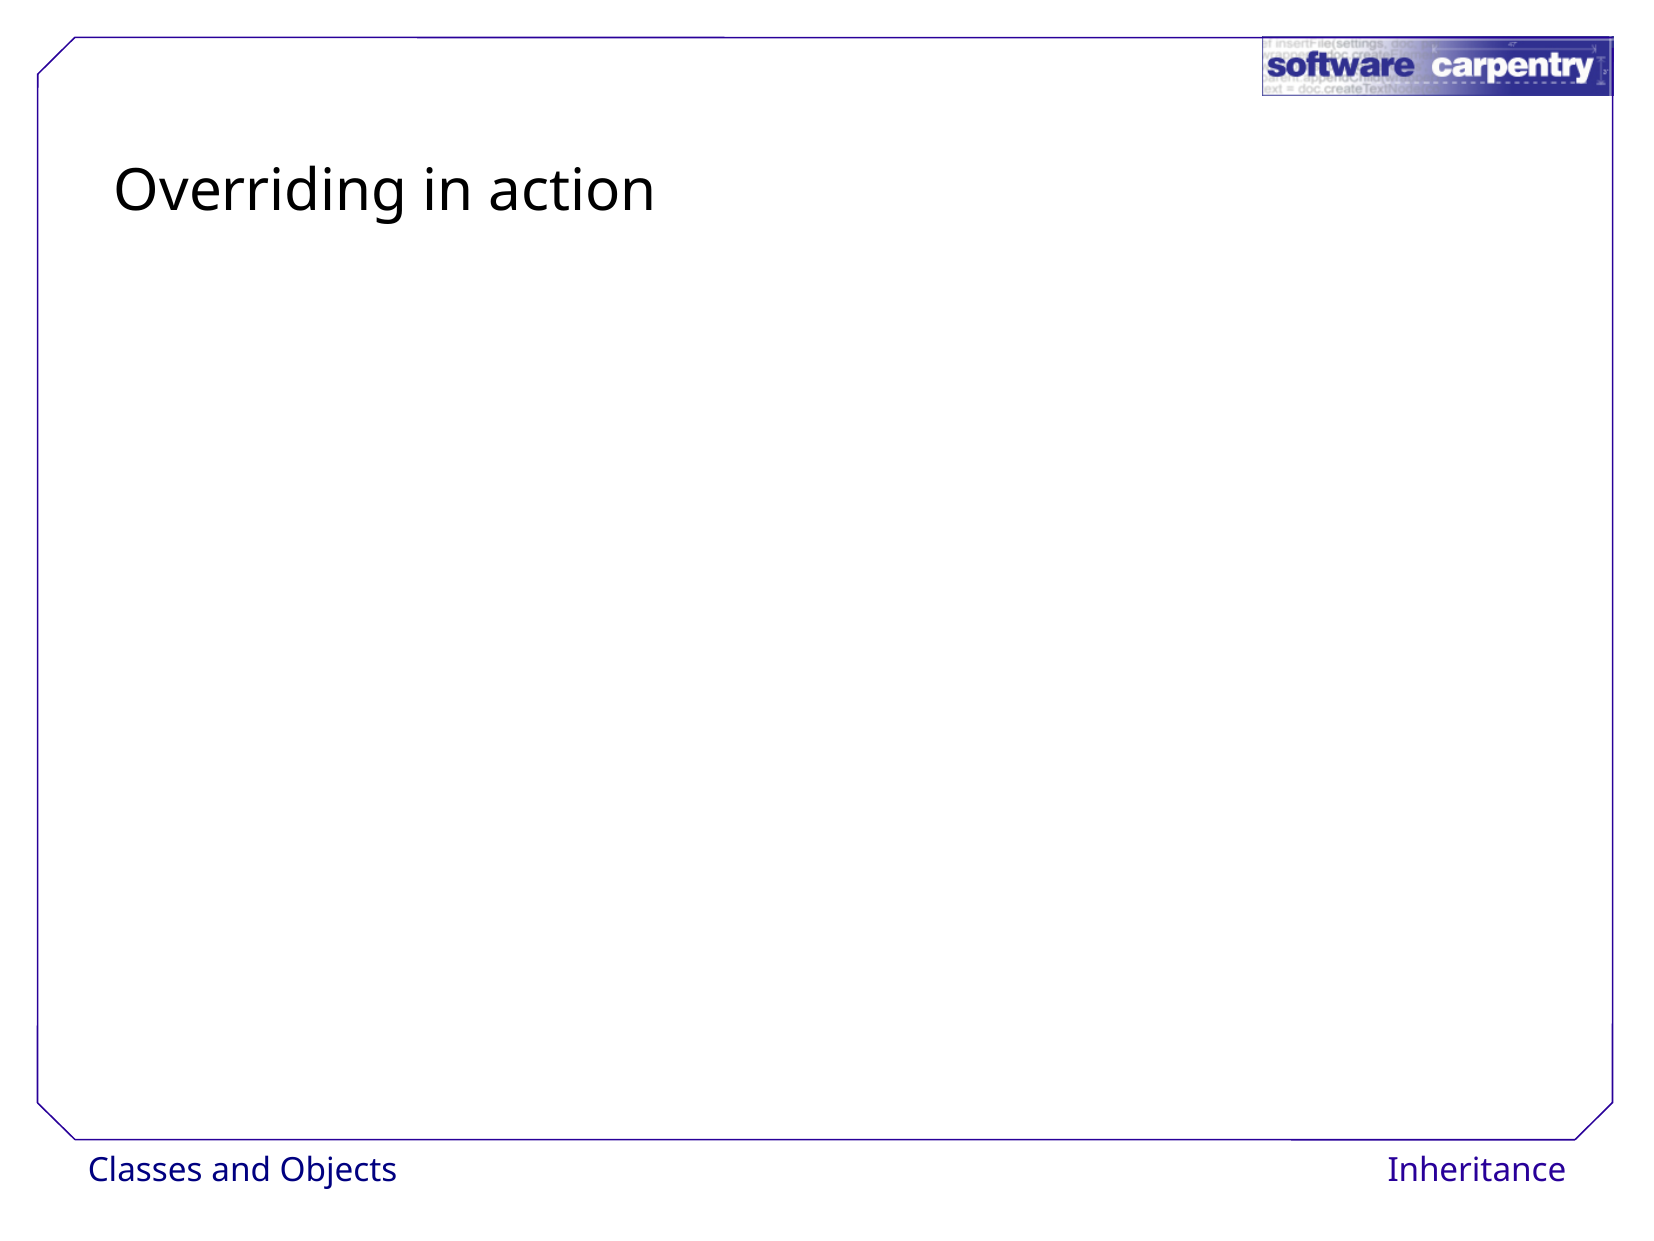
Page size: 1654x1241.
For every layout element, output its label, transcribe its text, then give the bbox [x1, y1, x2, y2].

picture [1262, 36, 1614, 96]
text_box Overriding in action [99, 109, 1517, 231]
